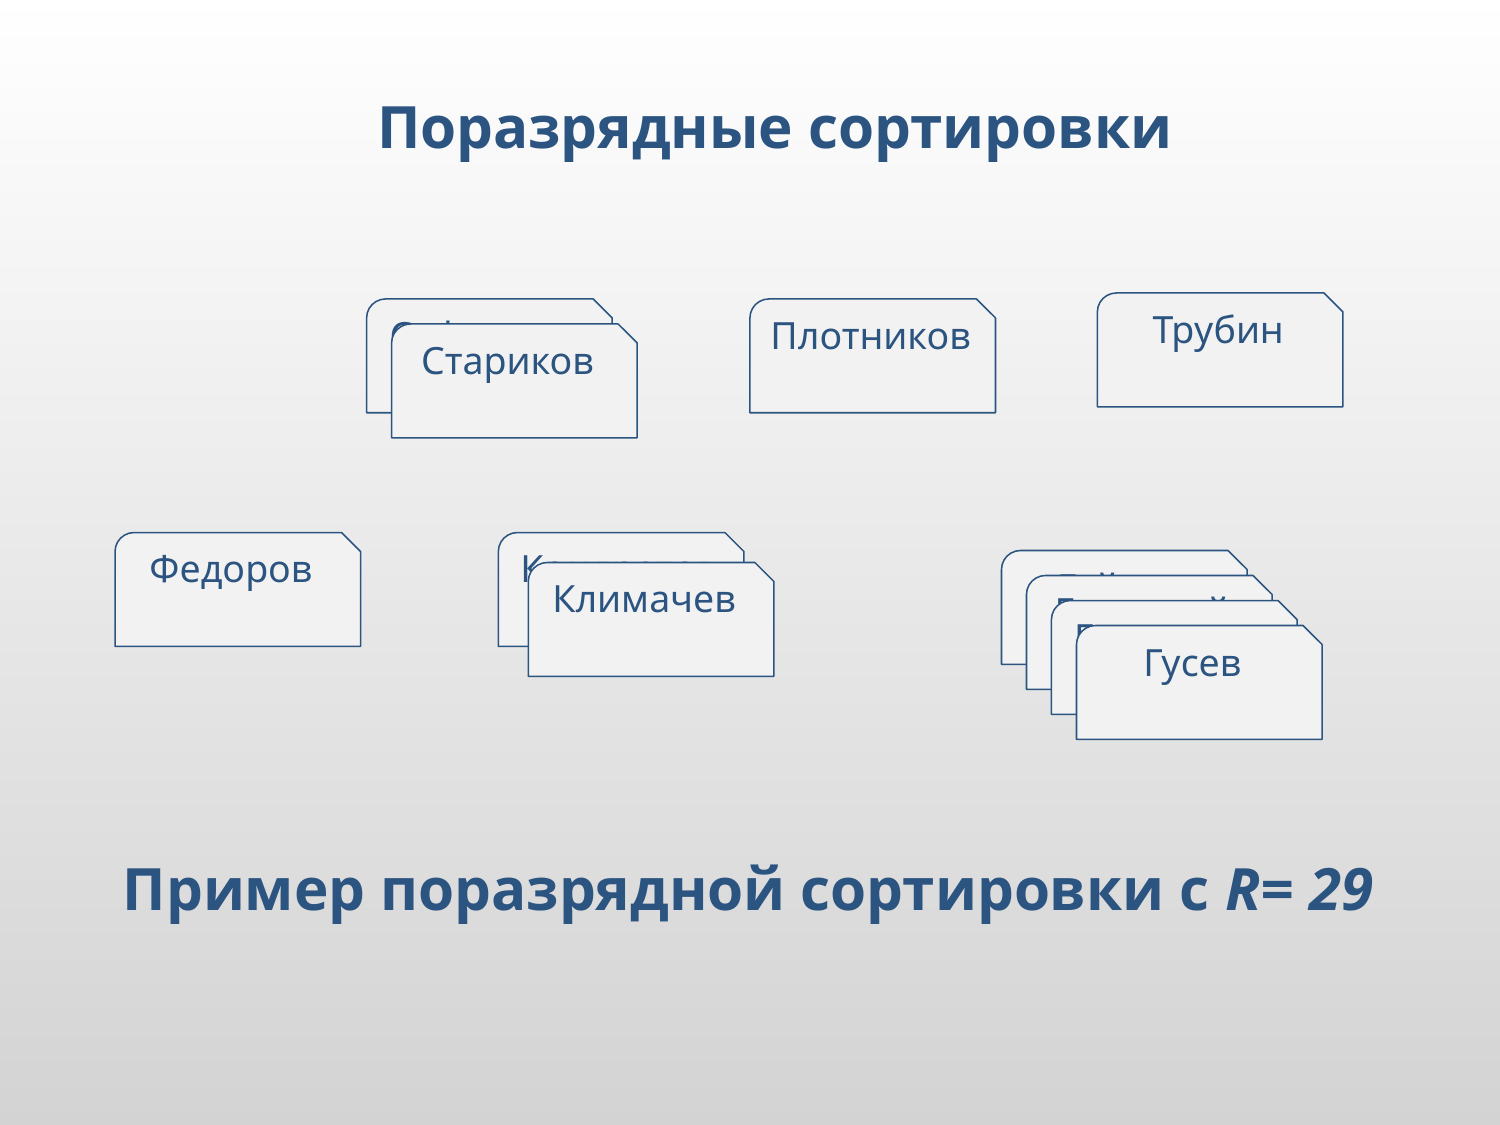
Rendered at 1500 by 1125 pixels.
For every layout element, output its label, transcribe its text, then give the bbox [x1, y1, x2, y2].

text_box Стариков [391, 323, 638, 438]
text_box Кондратов [498, 532, 744, 647]
text_box Федоров [115, 532, 361, 647]
text_box Трубин [1097, 292, 1343, 407]
text_box Гусев [1076, 625, 1323, 740]
text_box Гусаченко [1051, 600, 1298, 715]
text_box Горецкий [1026, 575, 1273, 690]
text_box Поразрядные сортировки [99, 87, 1450, 163]
title Пример поразрядной сортировки с R= 29 [73, 849, 1424, 925]
text_box Климачев [528, 562, 774, 677]
text_box Плотников [749, 298, 996, 413]
text_box Гейвус [1001, 550, 1248, 665]
text_box Сафронов [366, 298, 613, 413]
